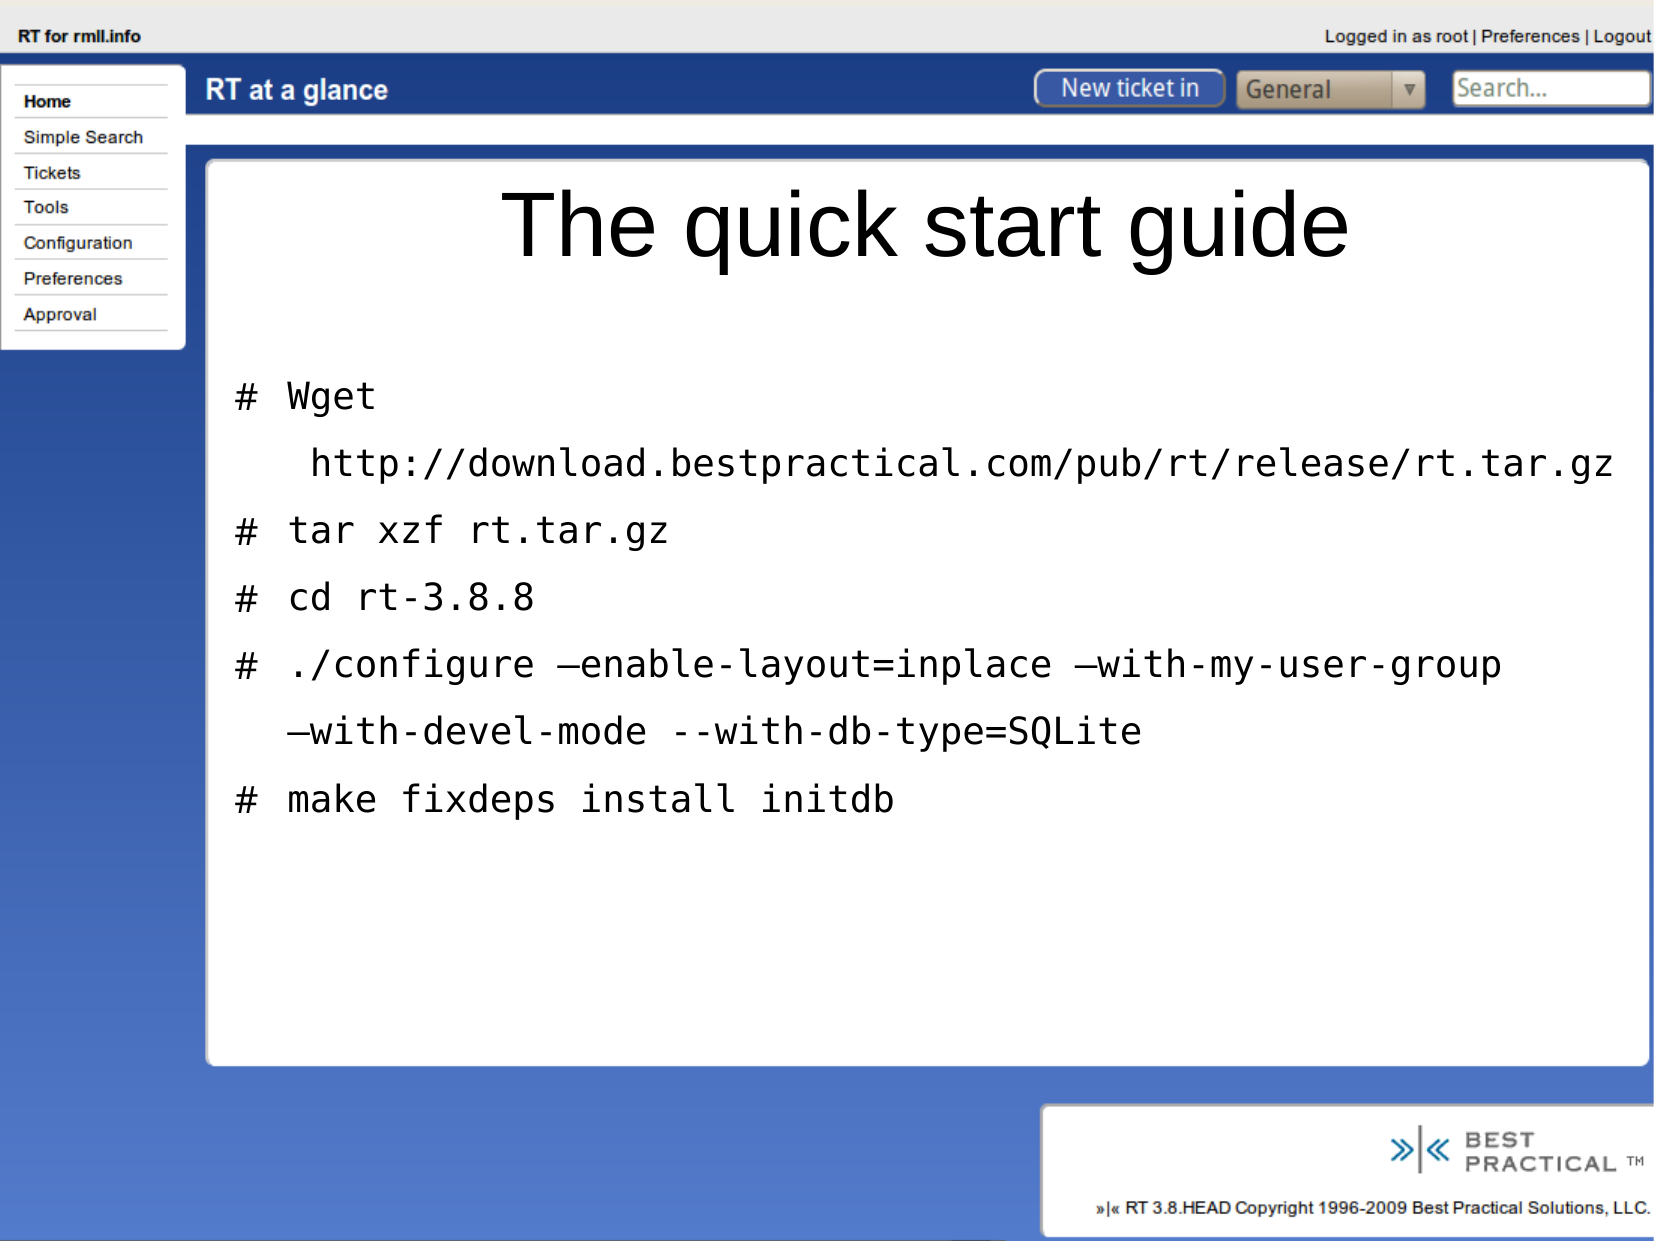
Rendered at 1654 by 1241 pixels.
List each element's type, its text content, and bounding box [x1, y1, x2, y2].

picture [468, 1234, 1654, 1241]
list Wget http://download.bestpractical.com/pub/rt/release/rt.tar.gz tar xzf rt.tar.gz cd rt-3.8.8 ./configure –enable-layout=inplace –with-my-user-group –with-devel-mode --with-db-type=SQLite make fixdeps install initdb [145, 374, 1654, 1234]
title The quick start guide [211, 135, 1642, 335]
picture [468, 0, 1654, 374]
